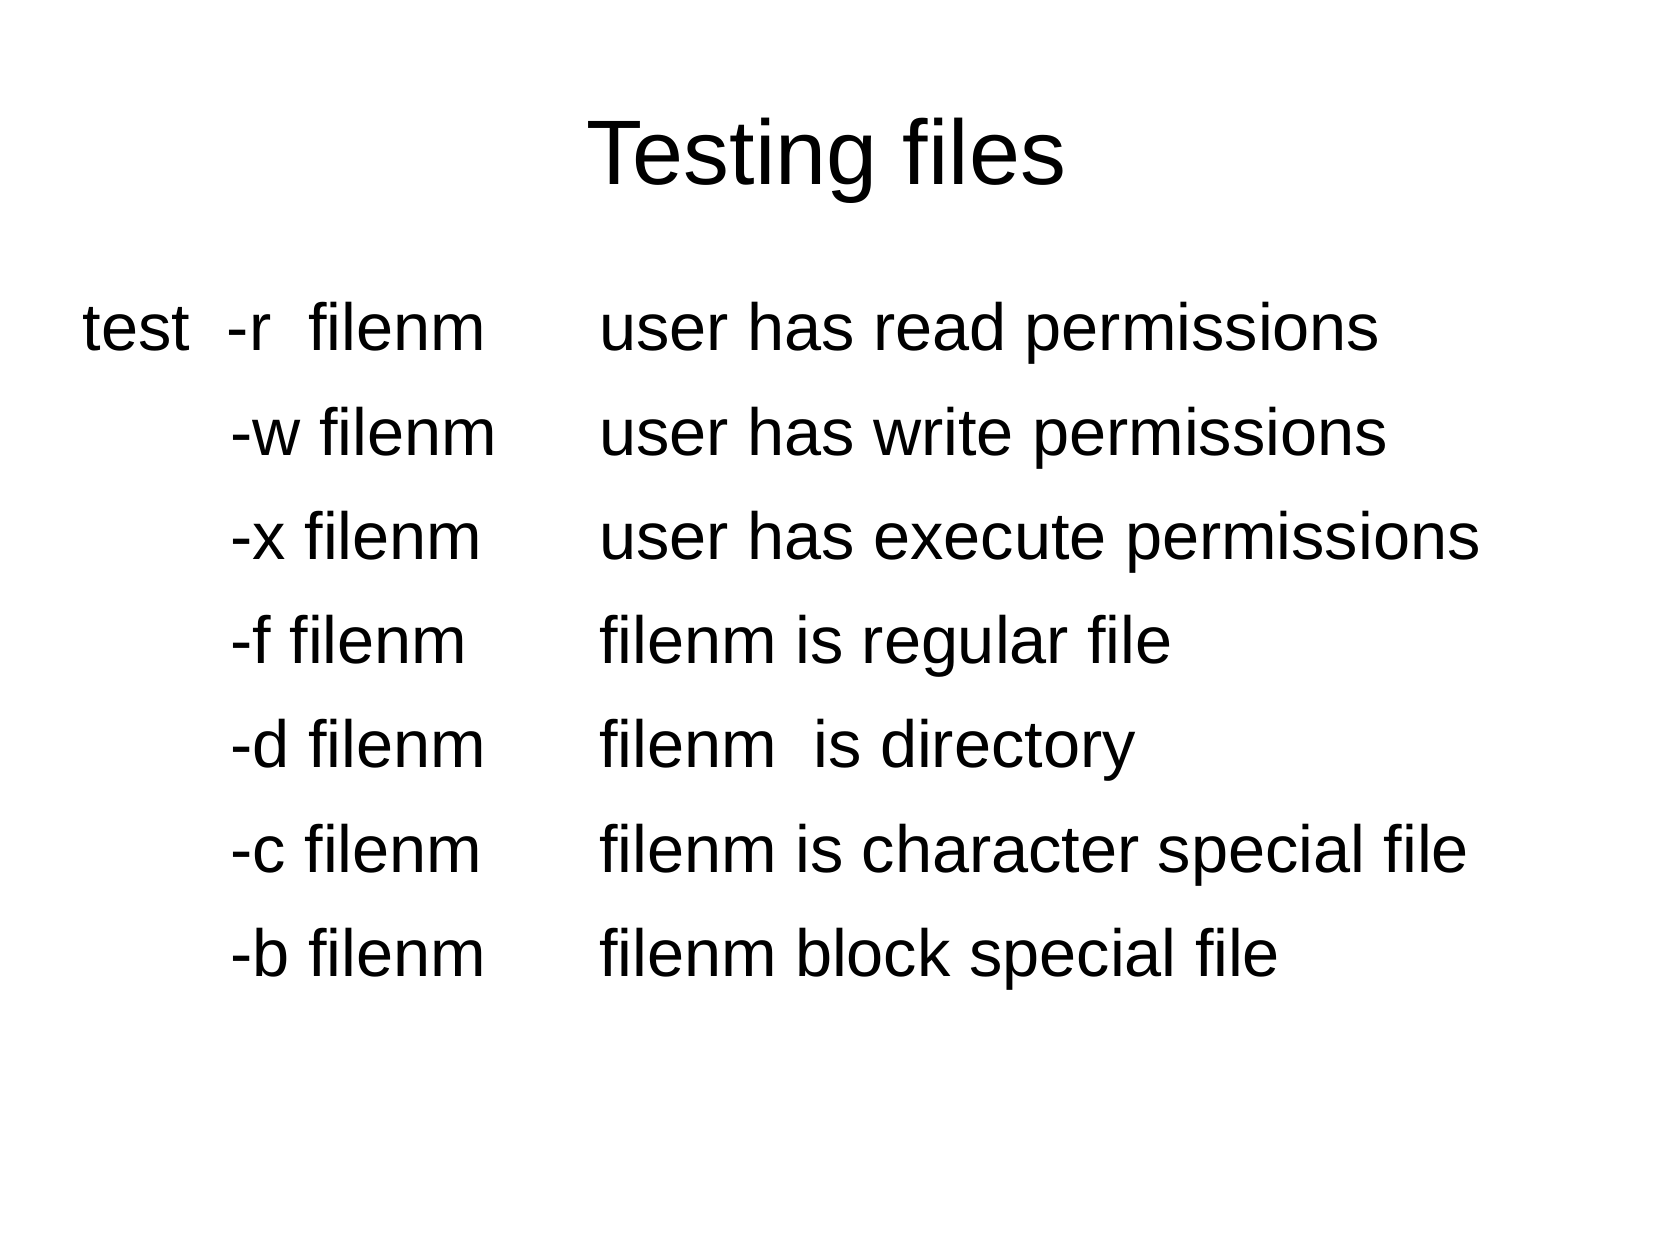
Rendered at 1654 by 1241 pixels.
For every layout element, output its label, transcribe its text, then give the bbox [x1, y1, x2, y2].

list test -r filenm user has read permissions -w filenm user has write permissions -x filenm user has execute permissions -f filenm filenm is regular file -d filenm filenm is directory -c filenm filenm is character special file -b filenm filenm block special file [82, 290, 1571, 1010]
title Testing files [82, 49, 1571, 257]
